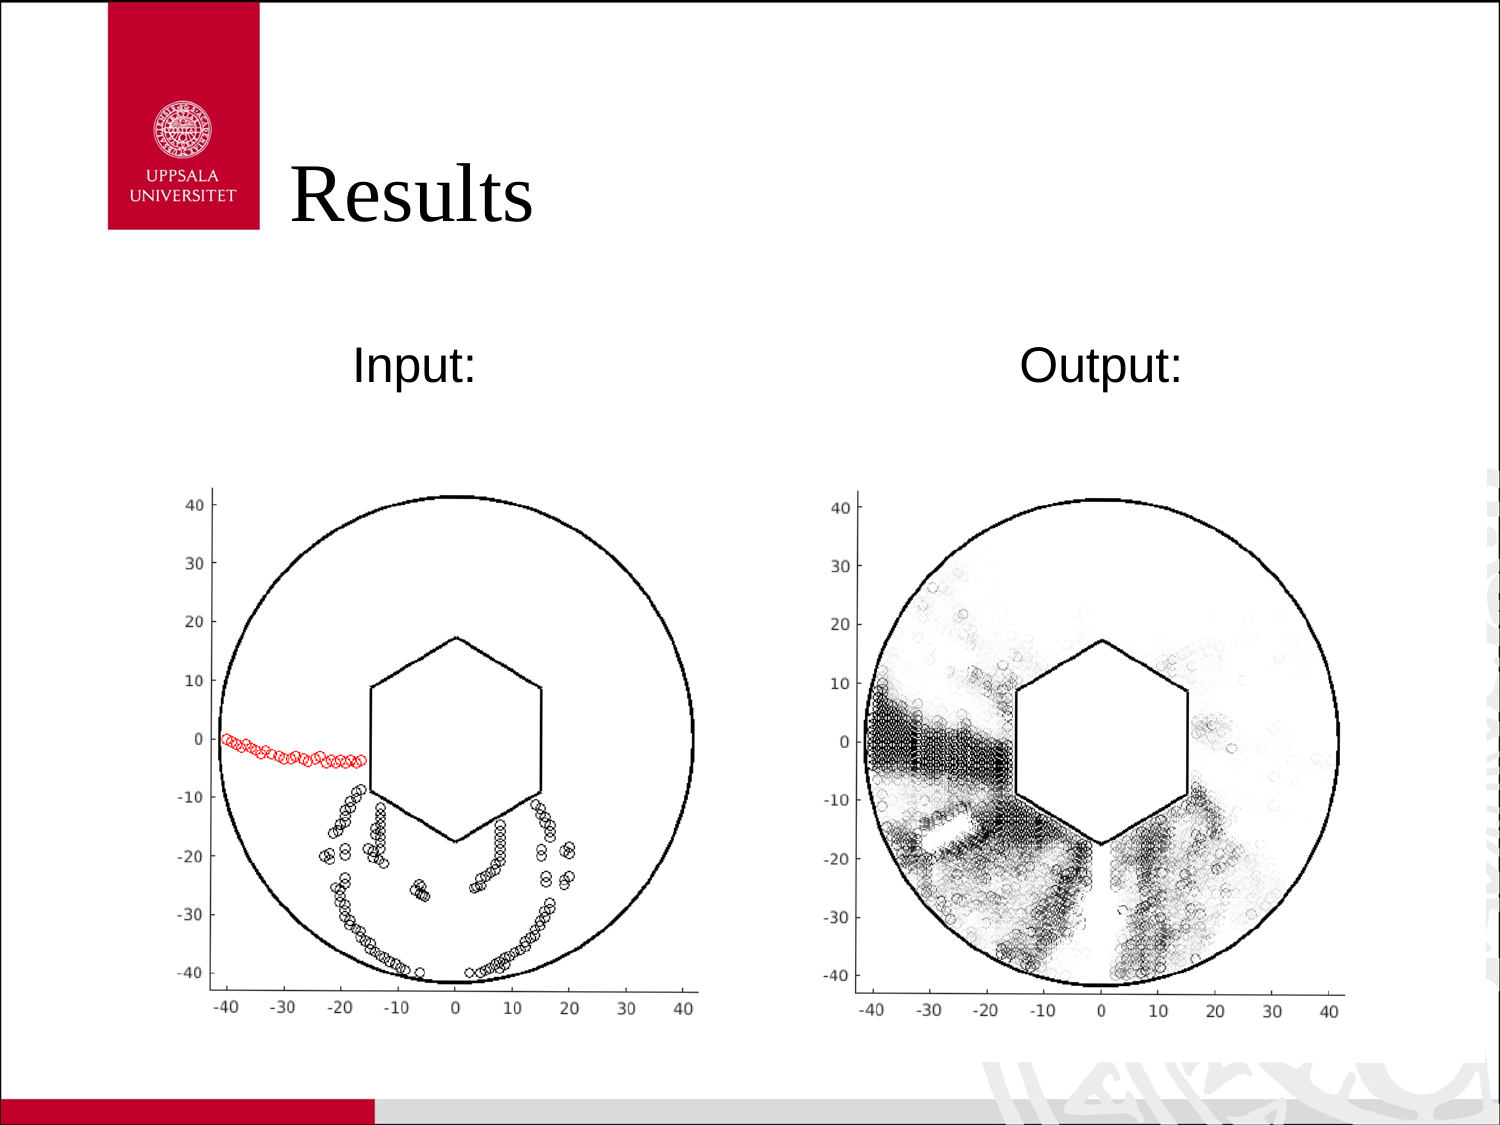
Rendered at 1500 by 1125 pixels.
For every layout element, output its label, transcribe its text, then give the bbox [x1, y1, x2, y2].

picture [0, 0, 1500, 1125]
text_box Input: [337, 330, 503, 401]
text_box Output: [1004, 330, 1210, 401]
title Results [289, 99, 1436, 288]
